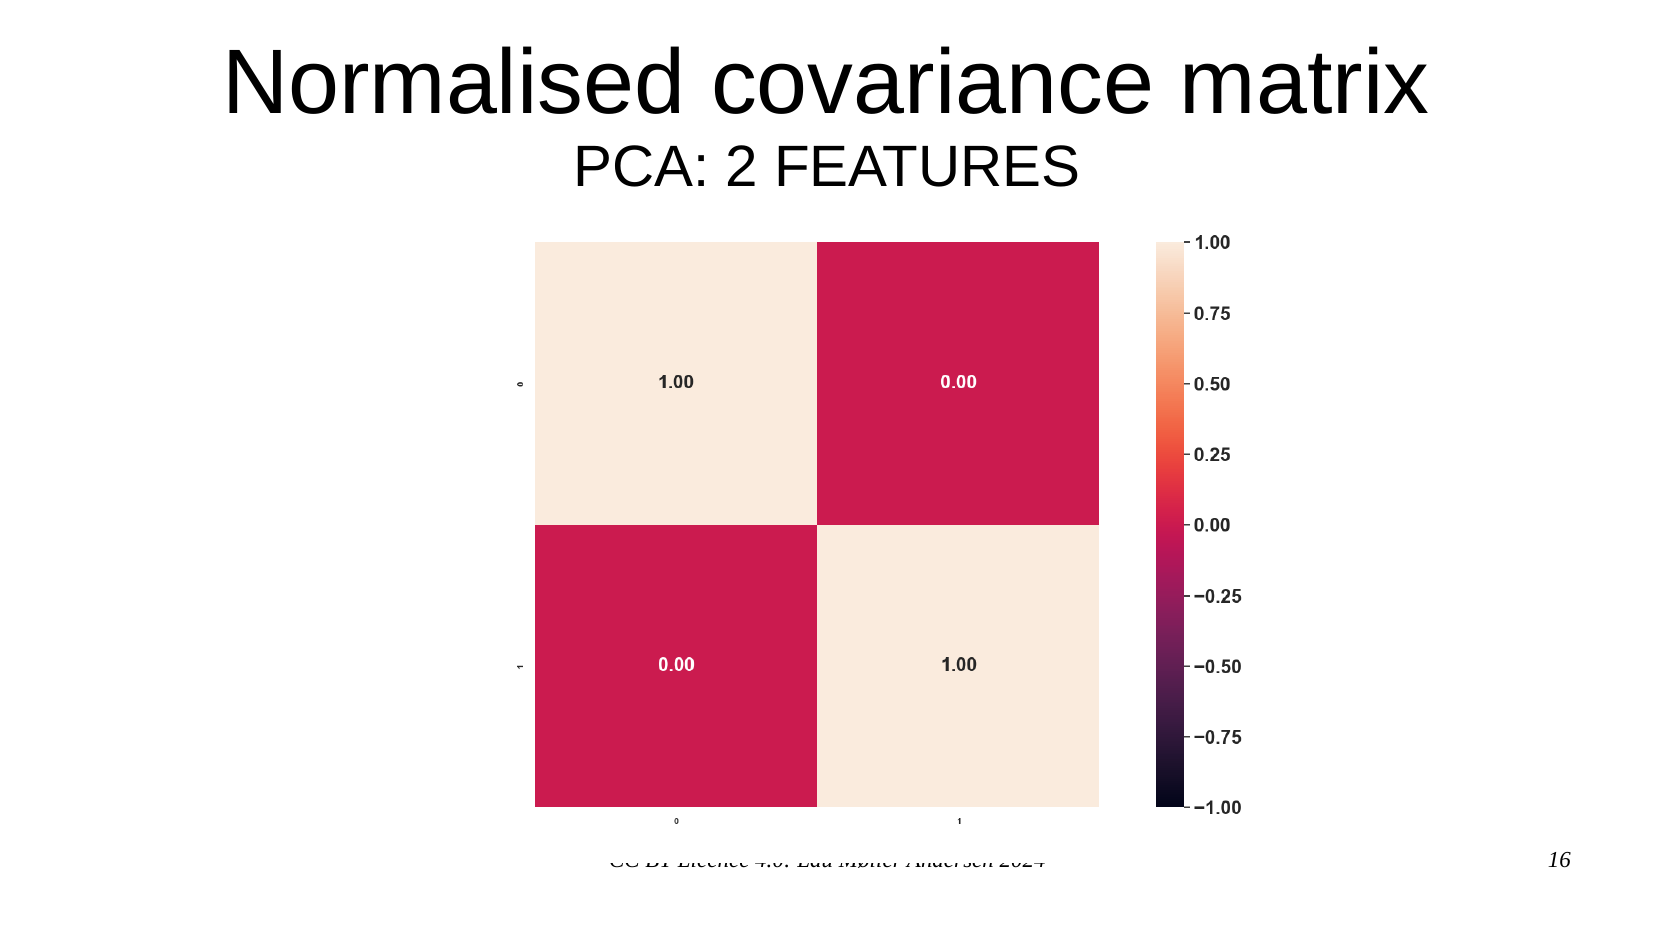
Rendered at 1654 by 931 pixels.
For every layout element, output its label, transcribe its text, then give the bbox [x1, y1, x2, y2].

picture [467, 200, 1313, 863]
title Normalised covariance matrix PCA: 2 FEATURES [82, 30, 1571, 199]
